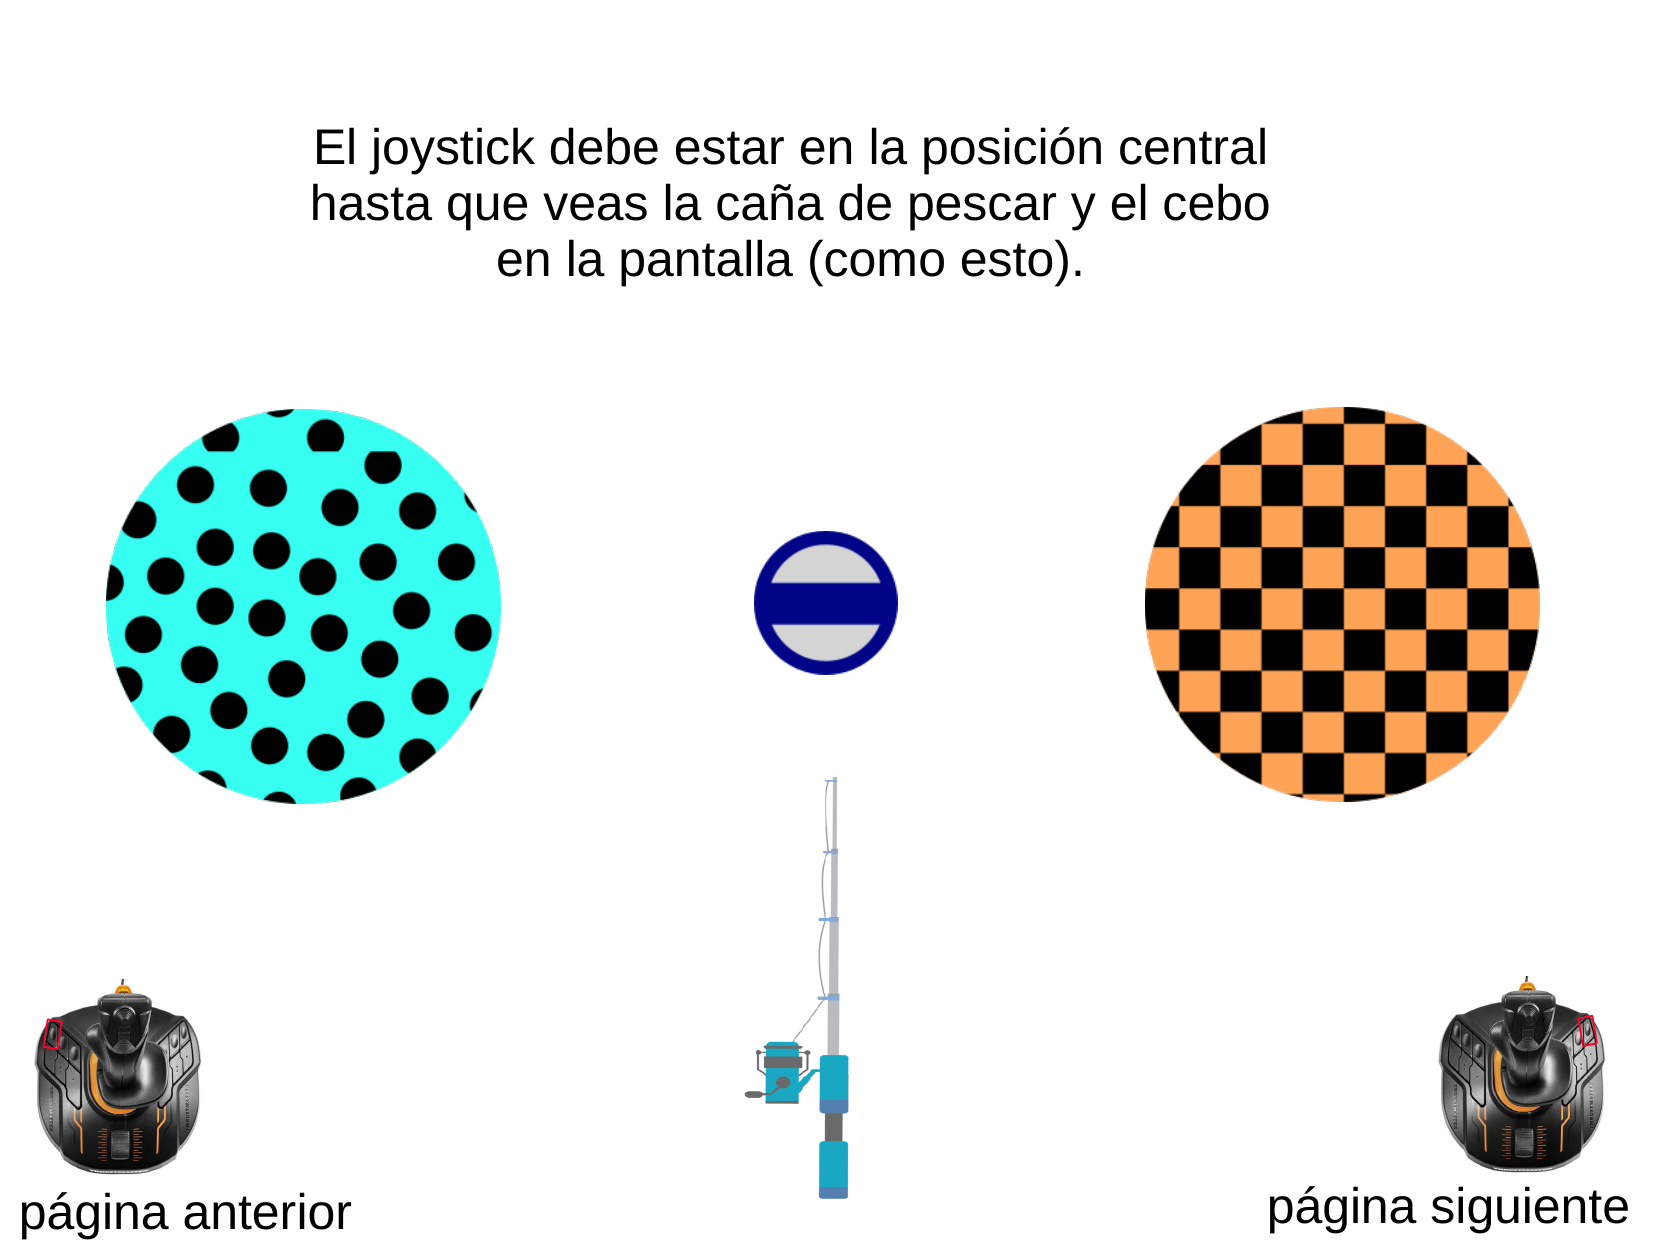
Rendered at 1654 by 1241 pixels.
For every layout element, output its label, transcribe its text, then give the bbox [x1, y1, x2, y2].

picture [754, 531, 898, 675]
picture [106, 409, 501, 804]
picture [1145, 407, 1540, 802]
text_box El joystick debe estar en la posición central hasta que veas la caña de pescar y el cebo en la pantalla (como esto). [295, 112, 1335, 1173]
picture [1438, 976, 1607, 1171]
picture [741, 773, 918, 1206]
text_box página anterior [4, 1177, 368, 1241]
text_box página siguiente [1252, 1171, 1646, 1241]
picture [34, 979, 203, 1177]
